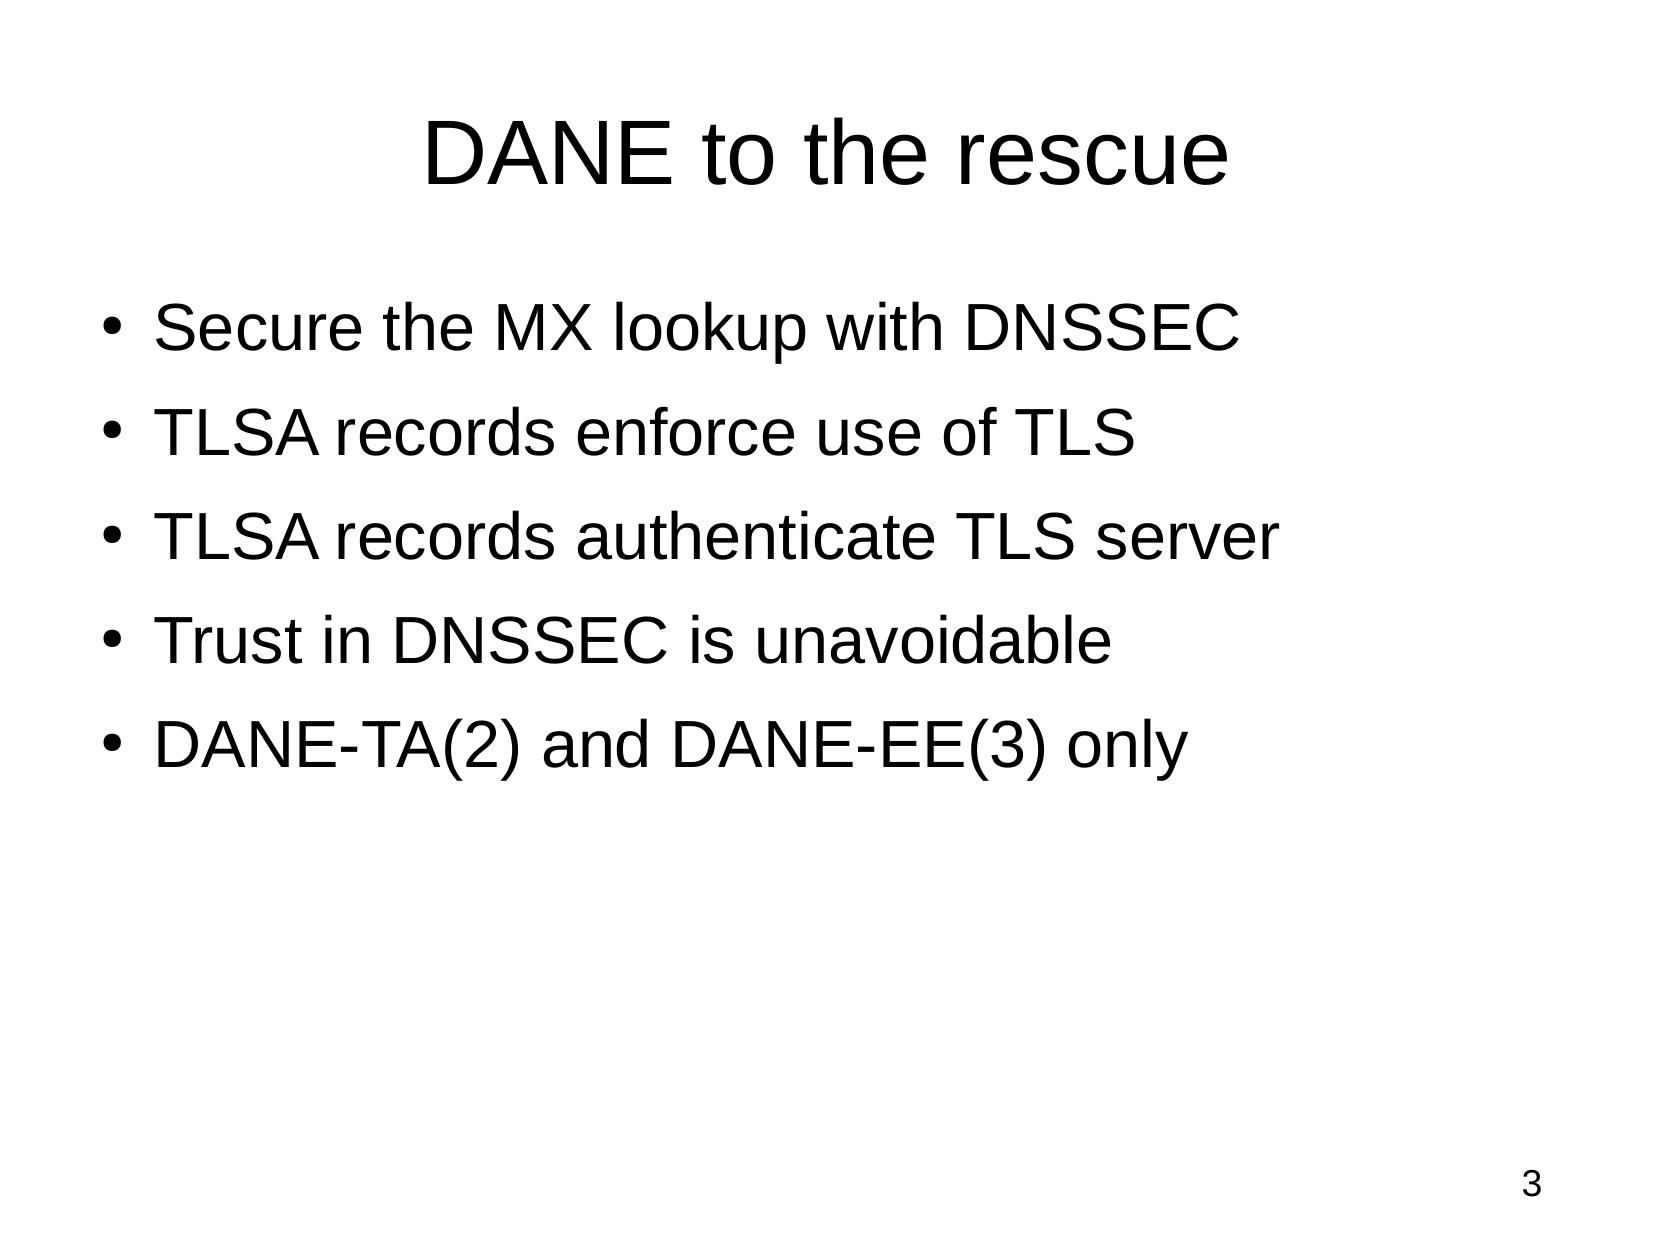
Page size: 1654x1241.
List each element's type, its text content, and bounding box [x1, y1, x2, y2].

text_box <number> [1506, 1155, 1654, 1225]
list Secure the MX lookup with DNSSEC TLSA records enforce use of TLS TLSA records authenticate TLS server Trust in DNSSEC is unavoidable DANE-TA(2) and DANE-EE(3) only [82, 290, 1571, 1201]
title DANE to the rescue [82, 49, 1571, 257]
